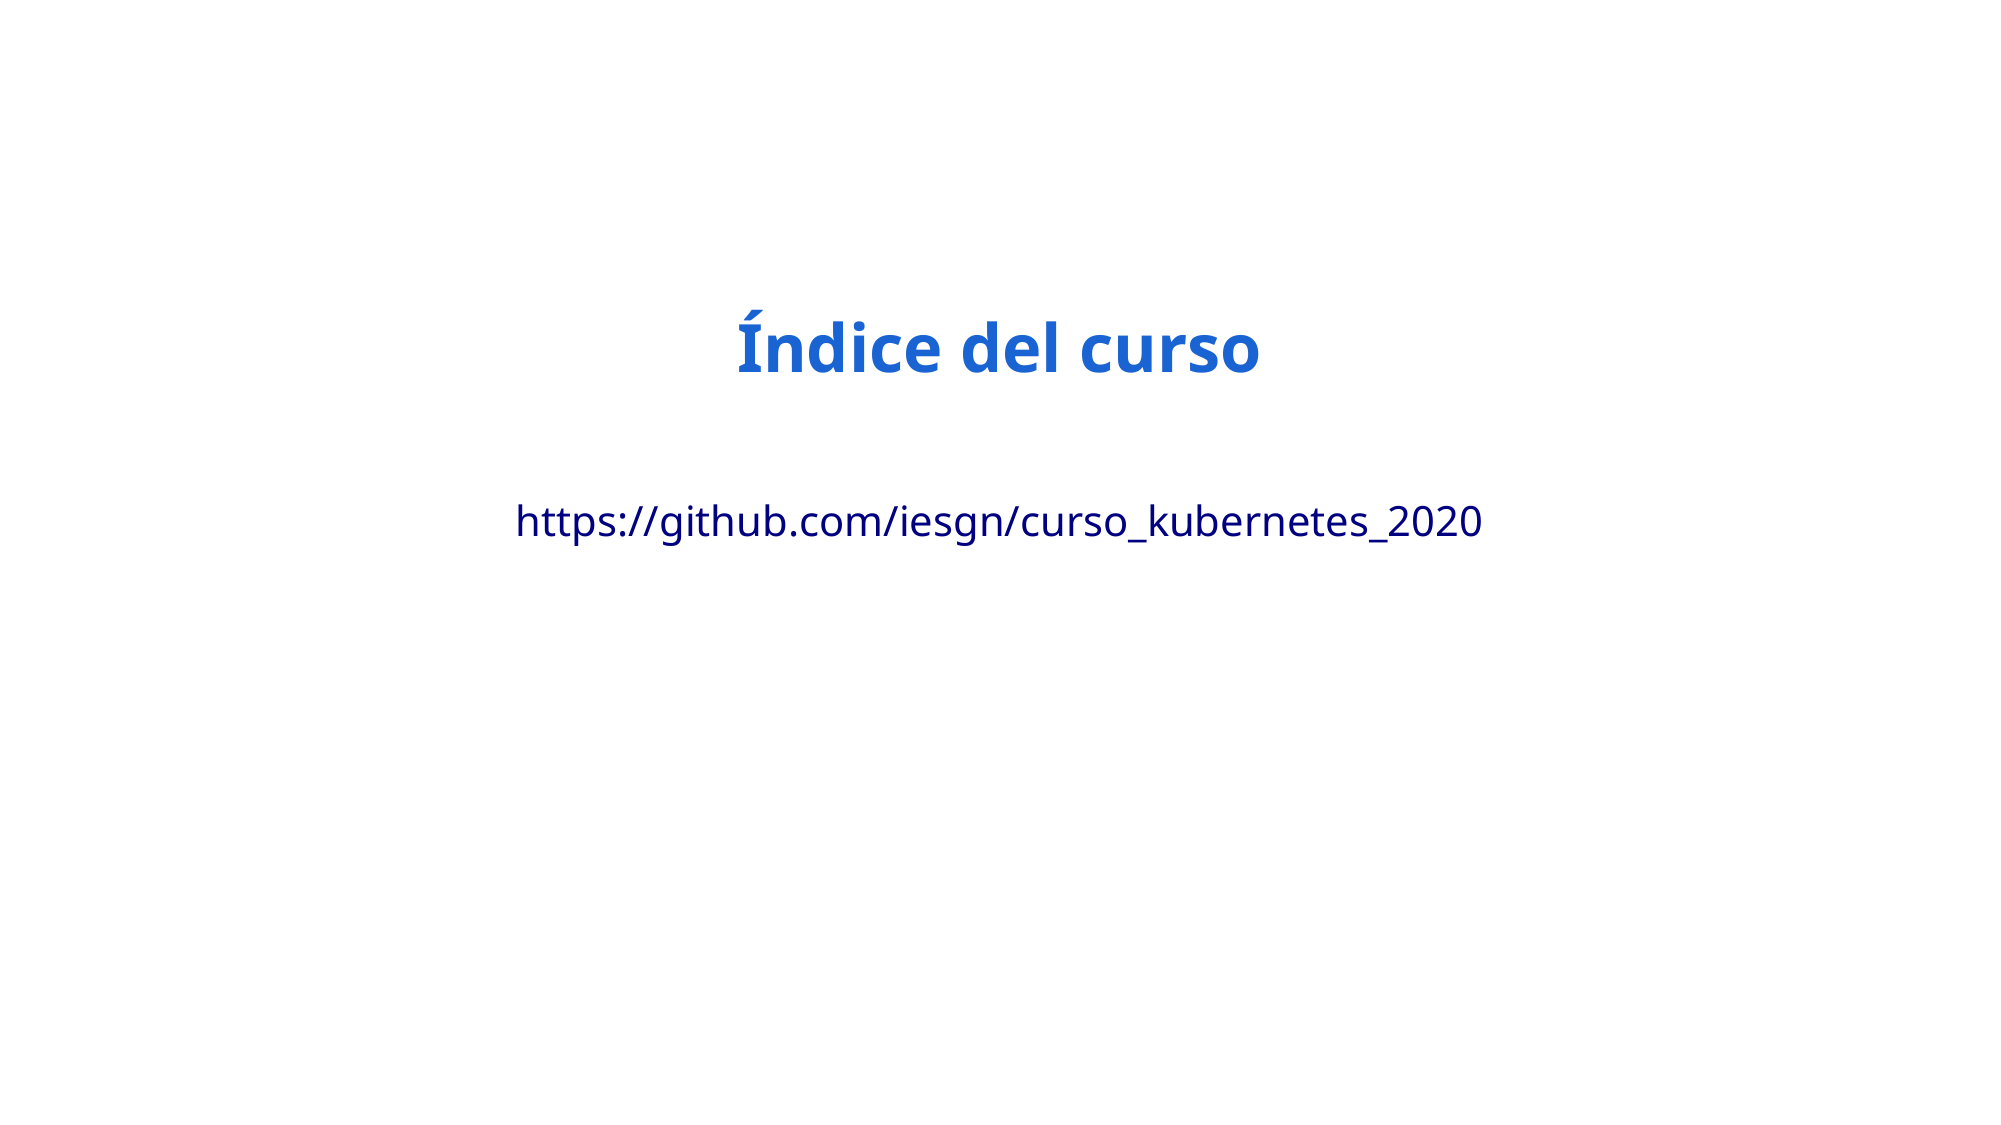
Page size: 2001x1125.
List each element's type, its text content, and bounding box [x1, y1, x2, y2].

text_box https://github.com/iesgn/curso_kubernetes_2020 [444, 484, 1556, 614]
text_box Índice del curso [149, 248, 1851, 438]
